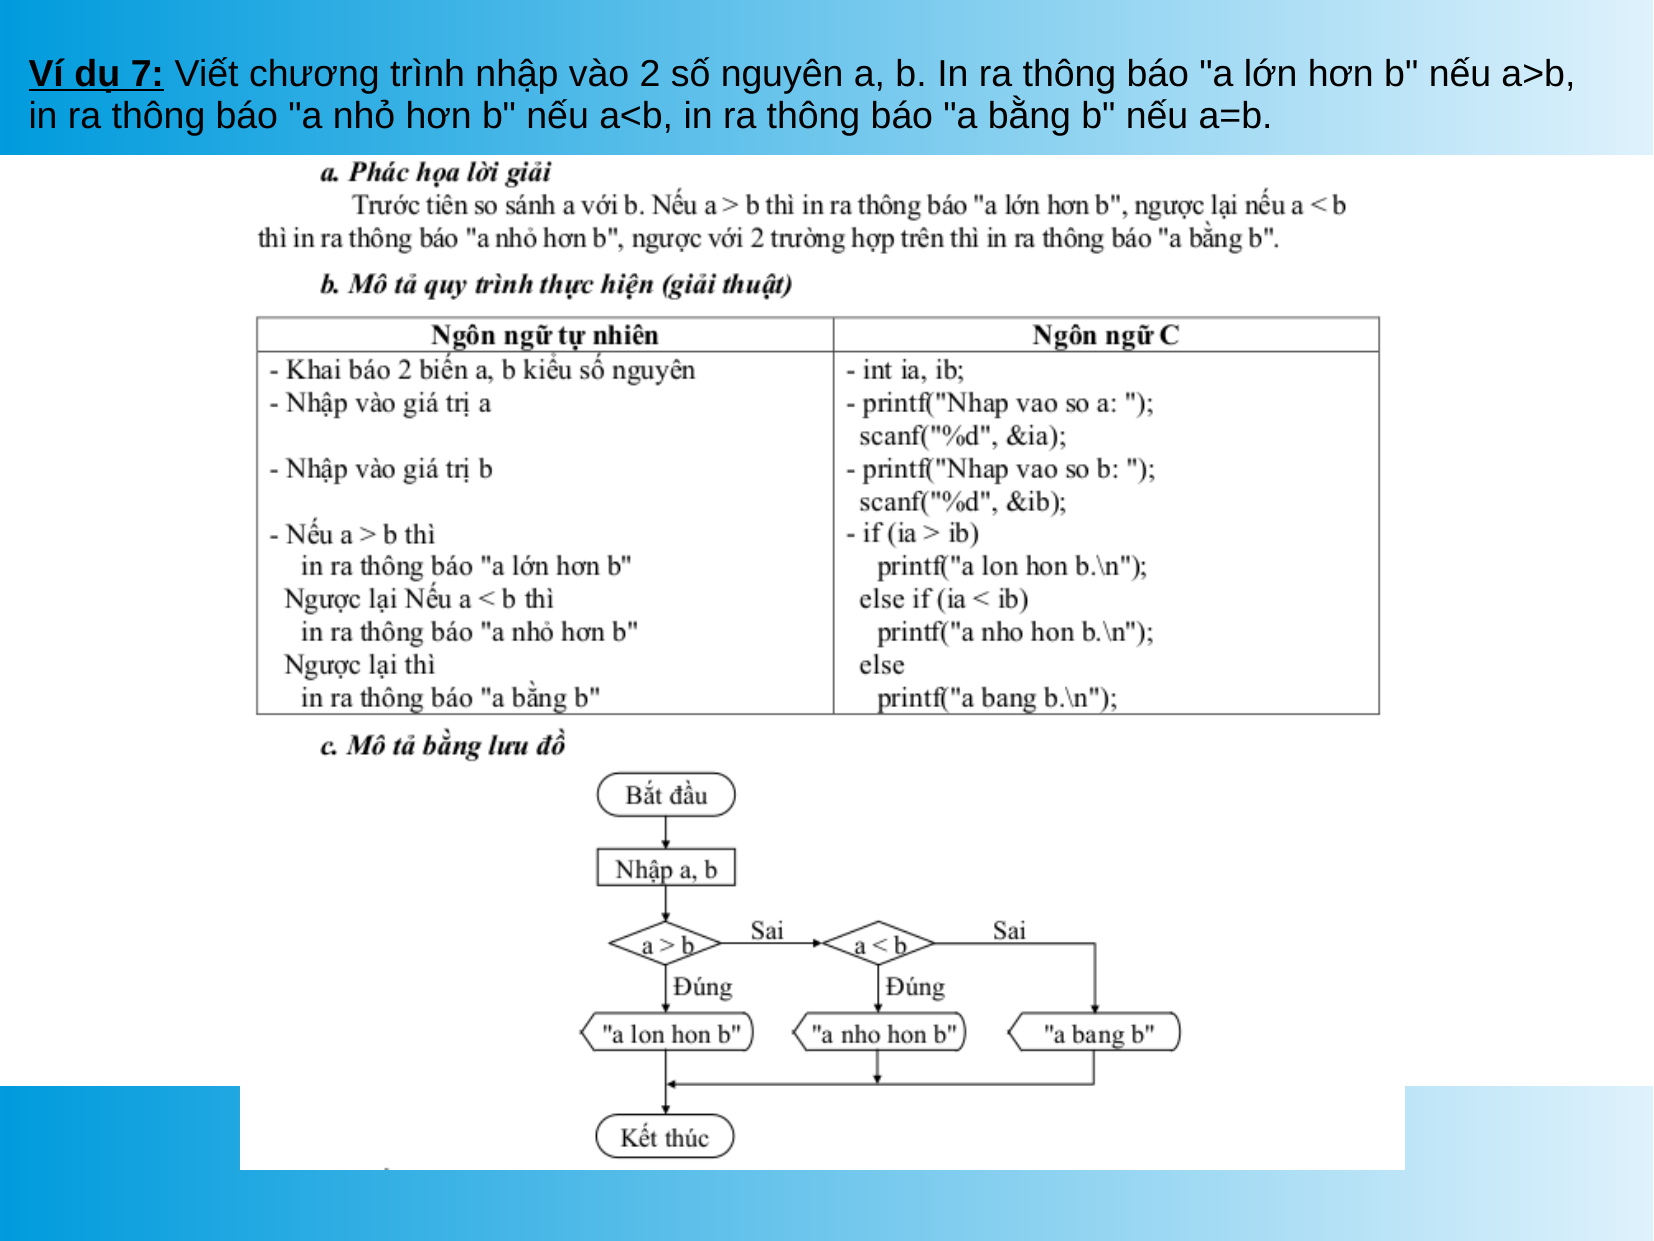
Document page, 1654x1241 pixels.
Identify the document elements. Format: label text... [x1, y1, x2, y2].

text_box Ví dụ 7: Viết chương trình nhập vào 2 số nguyên a, b. In ra thông báo "a lớn hơn b" nếu a>b, in ra thông báo "a nhỏ hơn b" nếu a<b, in ra thông báo "a bằng b" nếu a=b. [13, 45, 1606, 144]
picture [240, 155, 1405, 1171]
